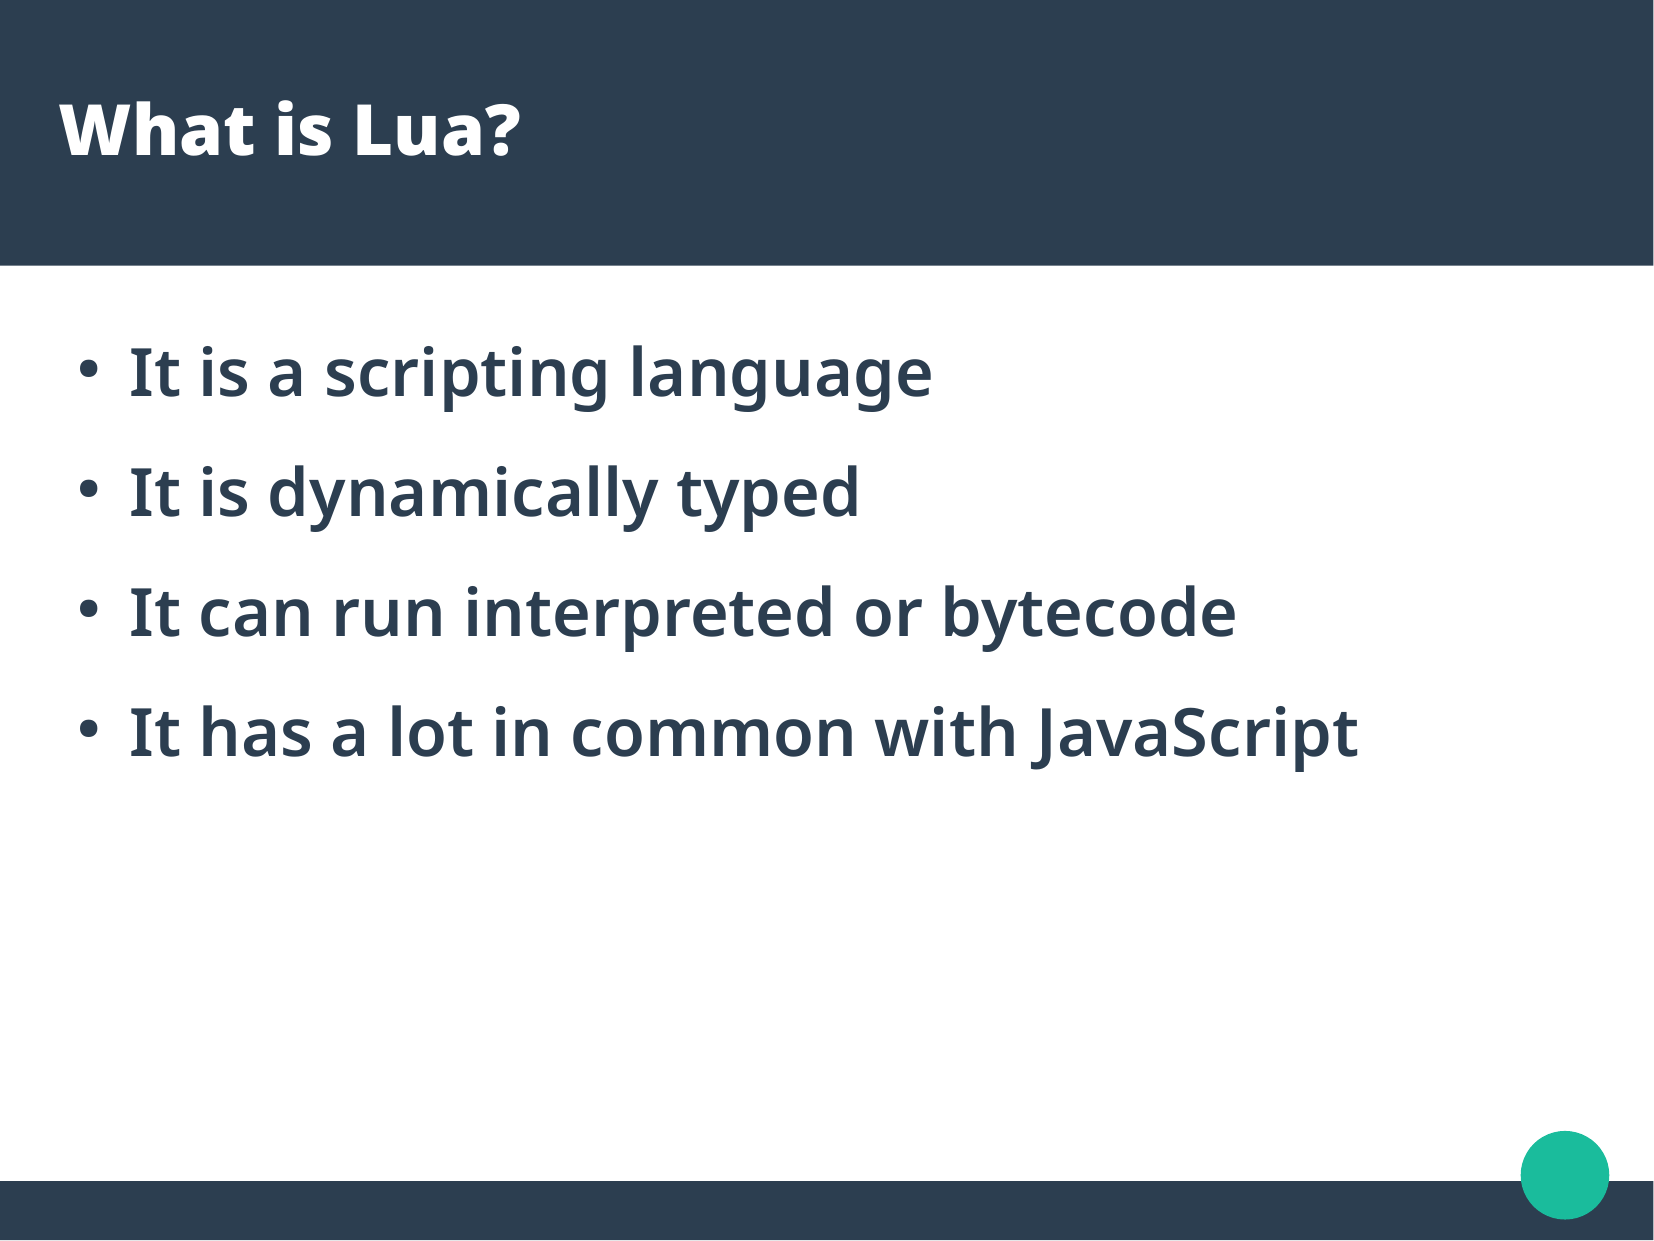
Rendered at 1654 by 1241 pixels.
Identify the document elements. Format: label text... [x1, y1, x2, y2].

list It is a scripting language It is dynamically typed It can run interpreted or bytecode It has a lot in common with JavaScript [59, 324, 1595, 1152]
title What is Lua? [59, 49, 1595, 207]
